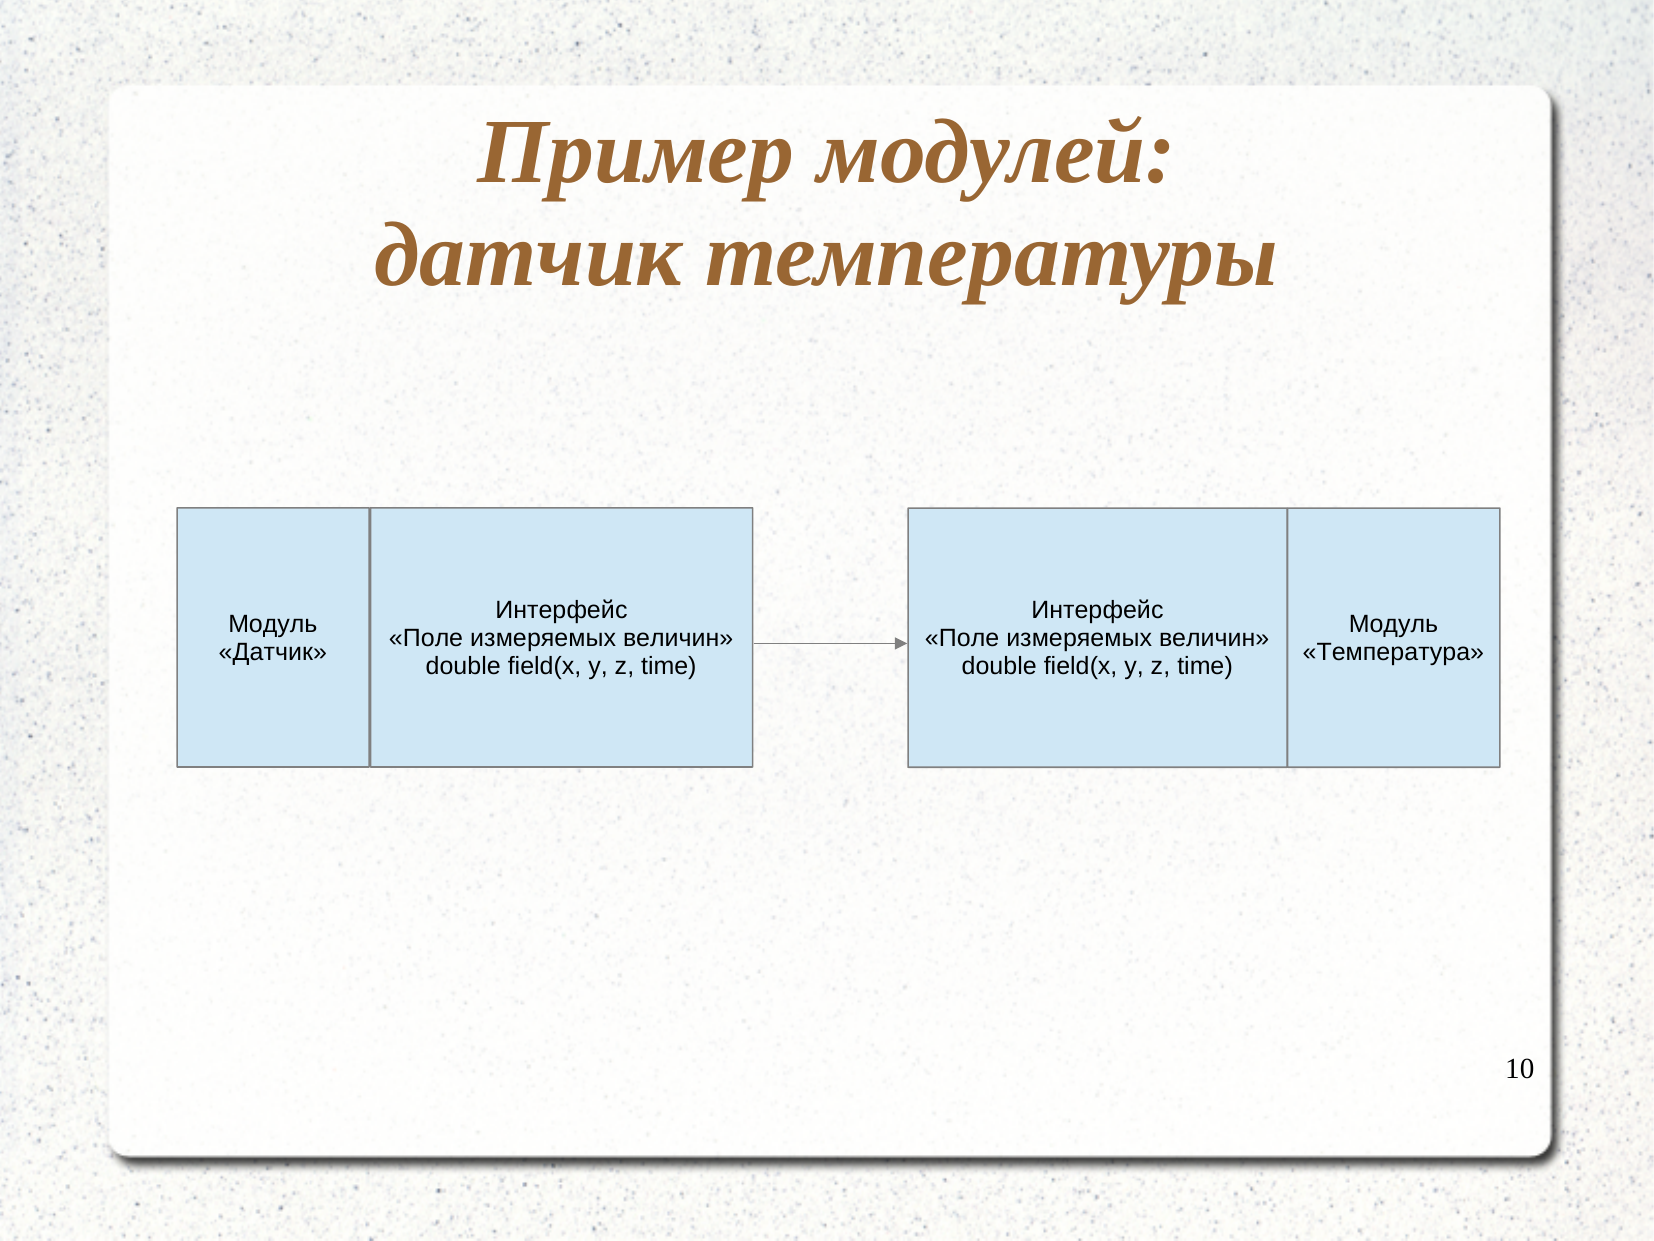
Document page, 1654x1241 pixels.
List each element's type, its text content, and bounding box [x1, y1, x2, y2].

picture [0, 0, 1654, 1241]
text_box Интерфейс «Поле измеряемых величин» double field(x, y, z, time) [370, 507, 753, 768]
title Пример модулей: датчик температуры [118, 94, 1536, 306]
text_box Интерфейс «Поле измеряемых величин» double field(x, y, z, time) [908, 508, 1287, 768]
text_box Модуль «Температура» [1287, 508, 1500, 768]
text_box Модуль «Датчик» [177, 507, 370, 768]
